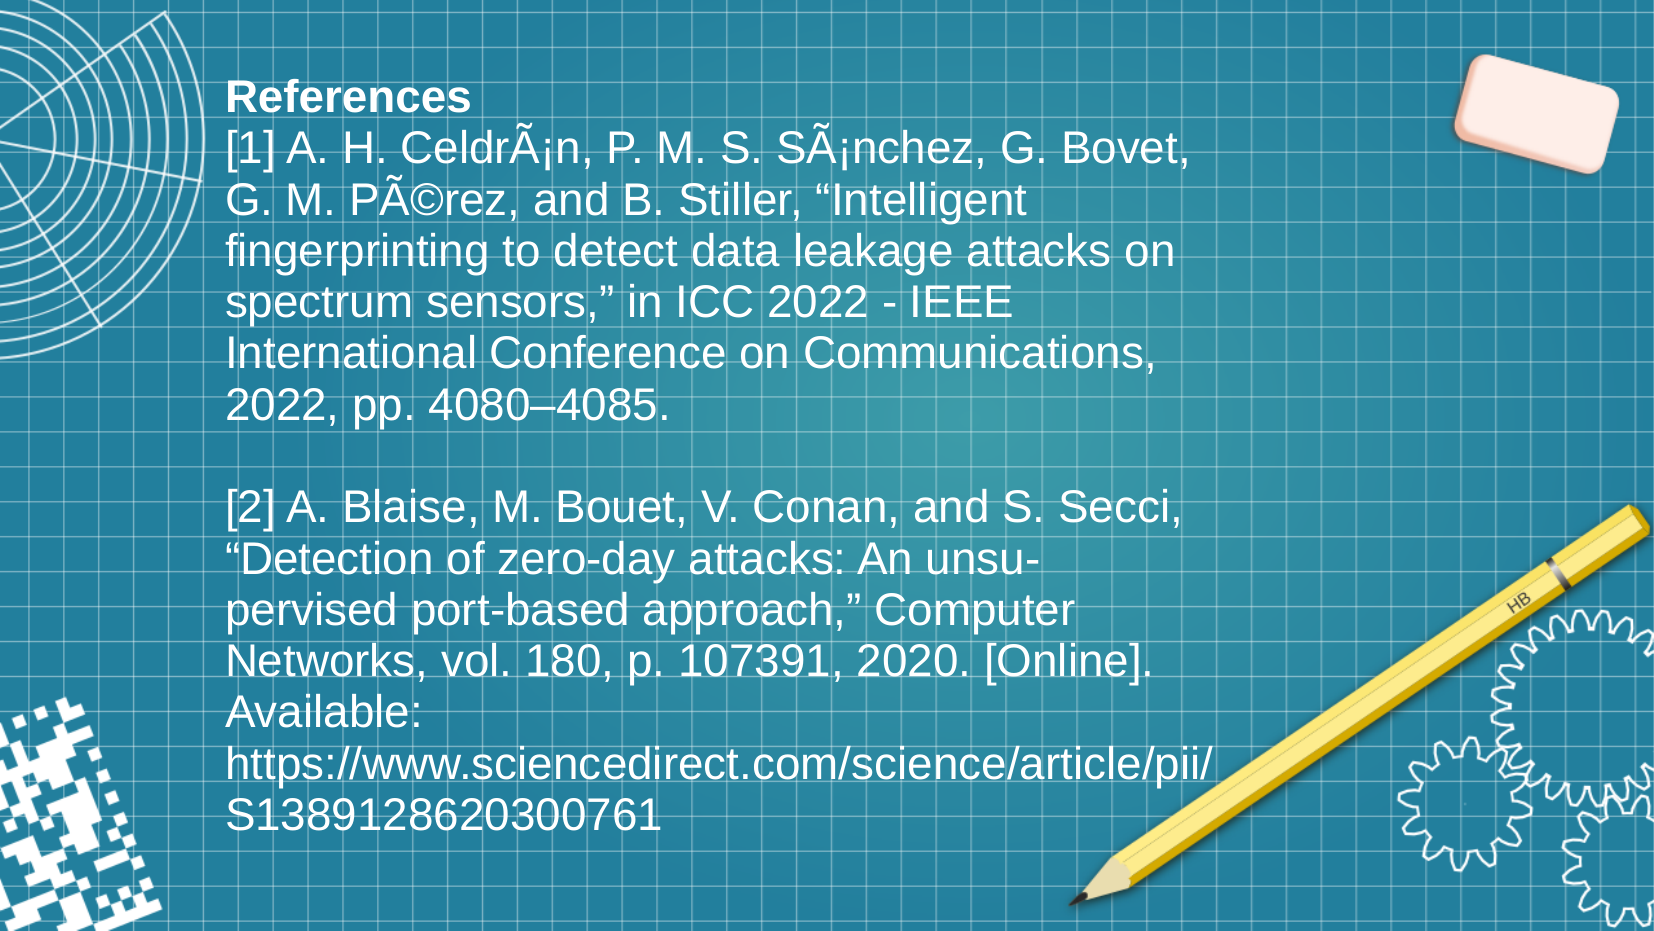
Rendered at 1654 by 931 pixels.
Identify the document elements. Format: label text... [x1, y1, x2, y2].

title References [1] A. H. CeldrÃ¡n, P. M. S. SÃ¡nchez, G. Bovet, G. M. PÃ©rez, and B. Stiller, “Intelligent fingerprinting to detect data leakage attacks on spectrum sensors,” in ICC 2022 - IEEE International Conference on Communications, 2022, pp. 4080–4085. [2] A. Blaise, M. Bouet, V. Conan, and S. Secci, “Detection of zero-day attacks: An unsu- pervised port-based approach,” Computer Networks, vol. 180, p. 107391, 2020. [Online]. Available: https://www.sciencedirect.com/science/article/pii/S1389128620300761 [225, 71, 1238, 892]
picture [0, 0, 1654, 931]
